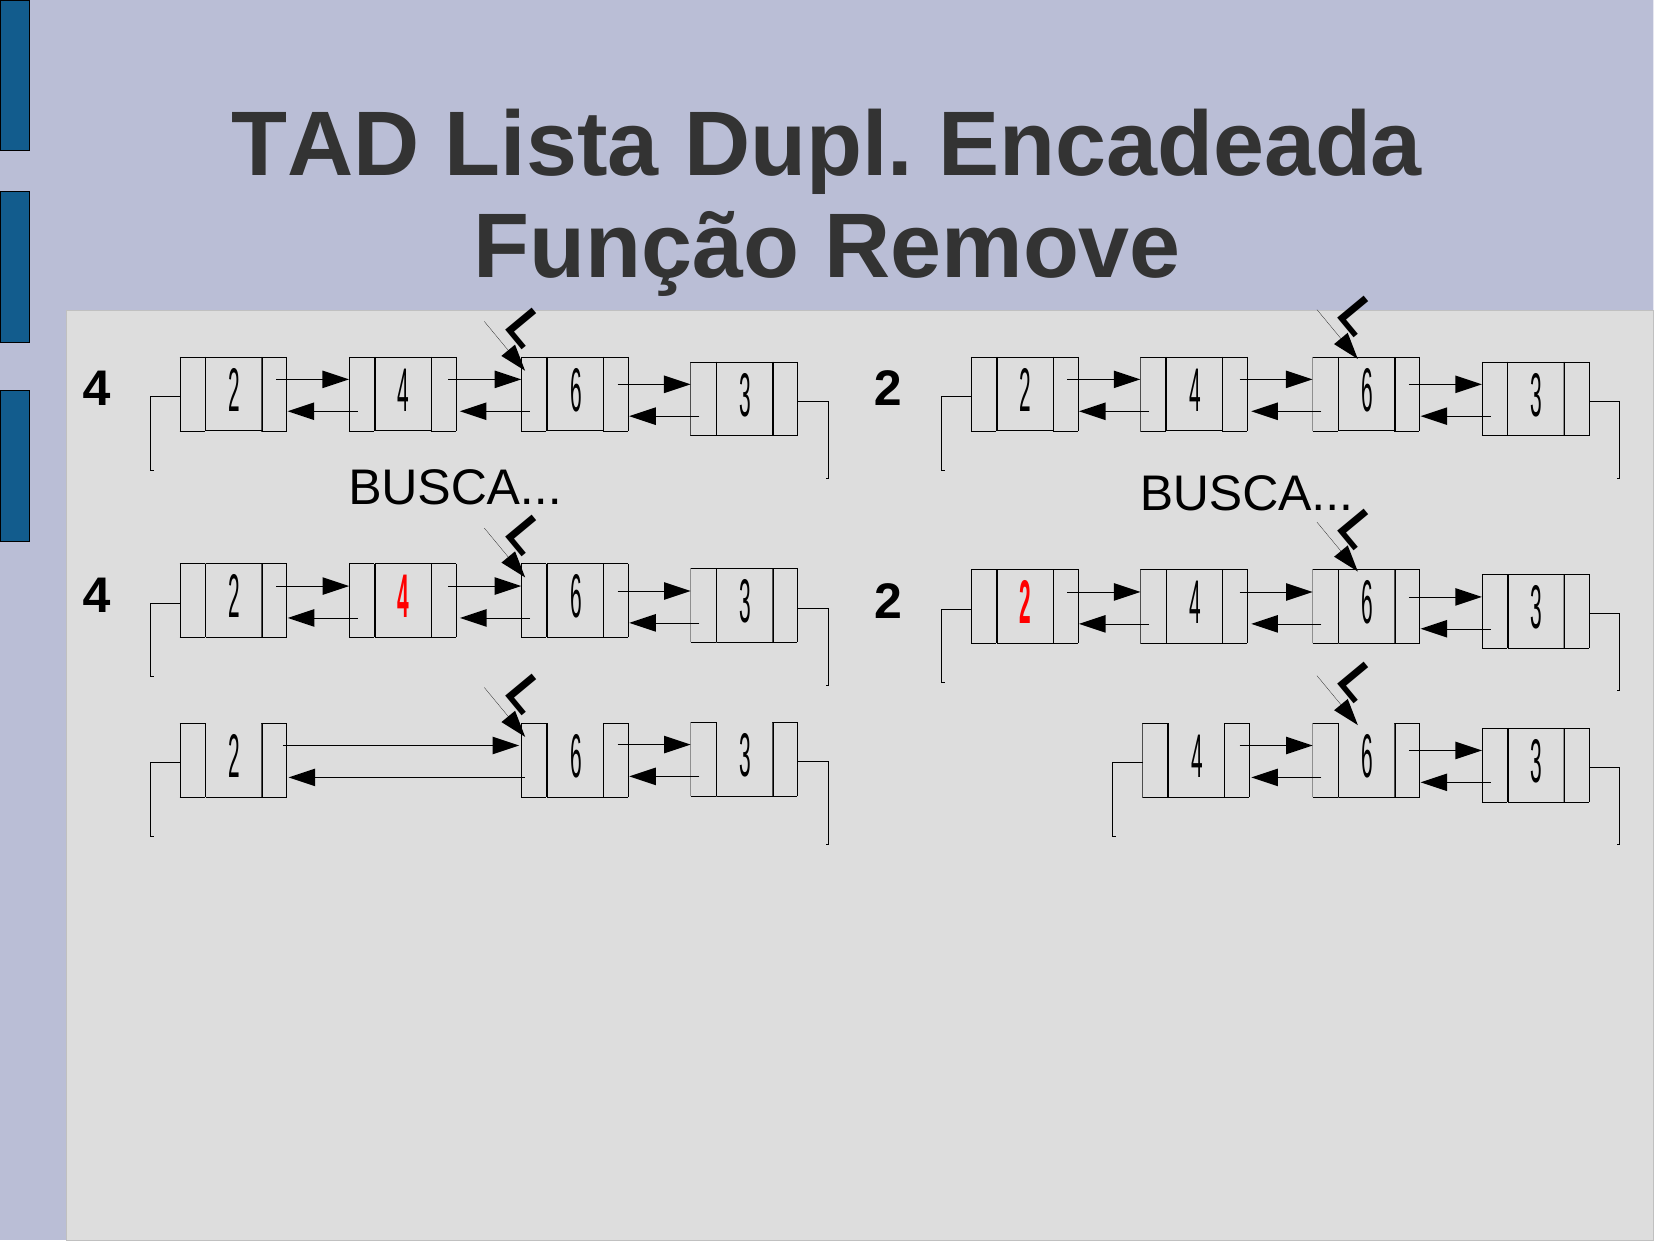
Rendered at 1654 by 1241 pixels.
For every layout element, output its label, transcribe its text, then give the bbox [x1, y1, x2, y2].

text_box 4 [82, 566, 111, 624]
text_box 2 [874, 360, 902, 418]
chart [1140, 356, 1249, 436]
chart [179, 356, 288, 436]
chart [970, 356, 1079, 436]
chart [971, 569, 1080, 649]
chart [1481, 727, 1590, 807]
text_box BUSCA... [1139, 464, 1354, 521]
text_box 4 [82, 360, 111, 418]
chart [1312, 569, 1421, 649]
chart [349, 563, 458, 643]
chart [521, 356, 630, 436]
chart [1142, 723, 1251, 803]
title TAD Lista Dupl. Encadeada Função Remove [121, 91, 1534, 299]
chart [1481, 574, 1590, 654]
chart [1312, 723, 1421, 803]
chart [521, 563, 630, 643]
chart [1140, 569, 1249, 649]
text_box 2 [874, 572, 902, 630]
chart [521, 723, 630, 803]
chart [179, 723, 288, 803]
chart [690, 361, 799, 441]
chart [690, 722, 799, 802]
text_box BUSCA... [348, 458, 563, 515]
chart [690, 568, 799, 648]
chart [1312, 356, 1421, 436]
chart [179, 563, 288, 643]
chart [348, 356, 458, 436]
chart [1481, 361, 1590, 441]
